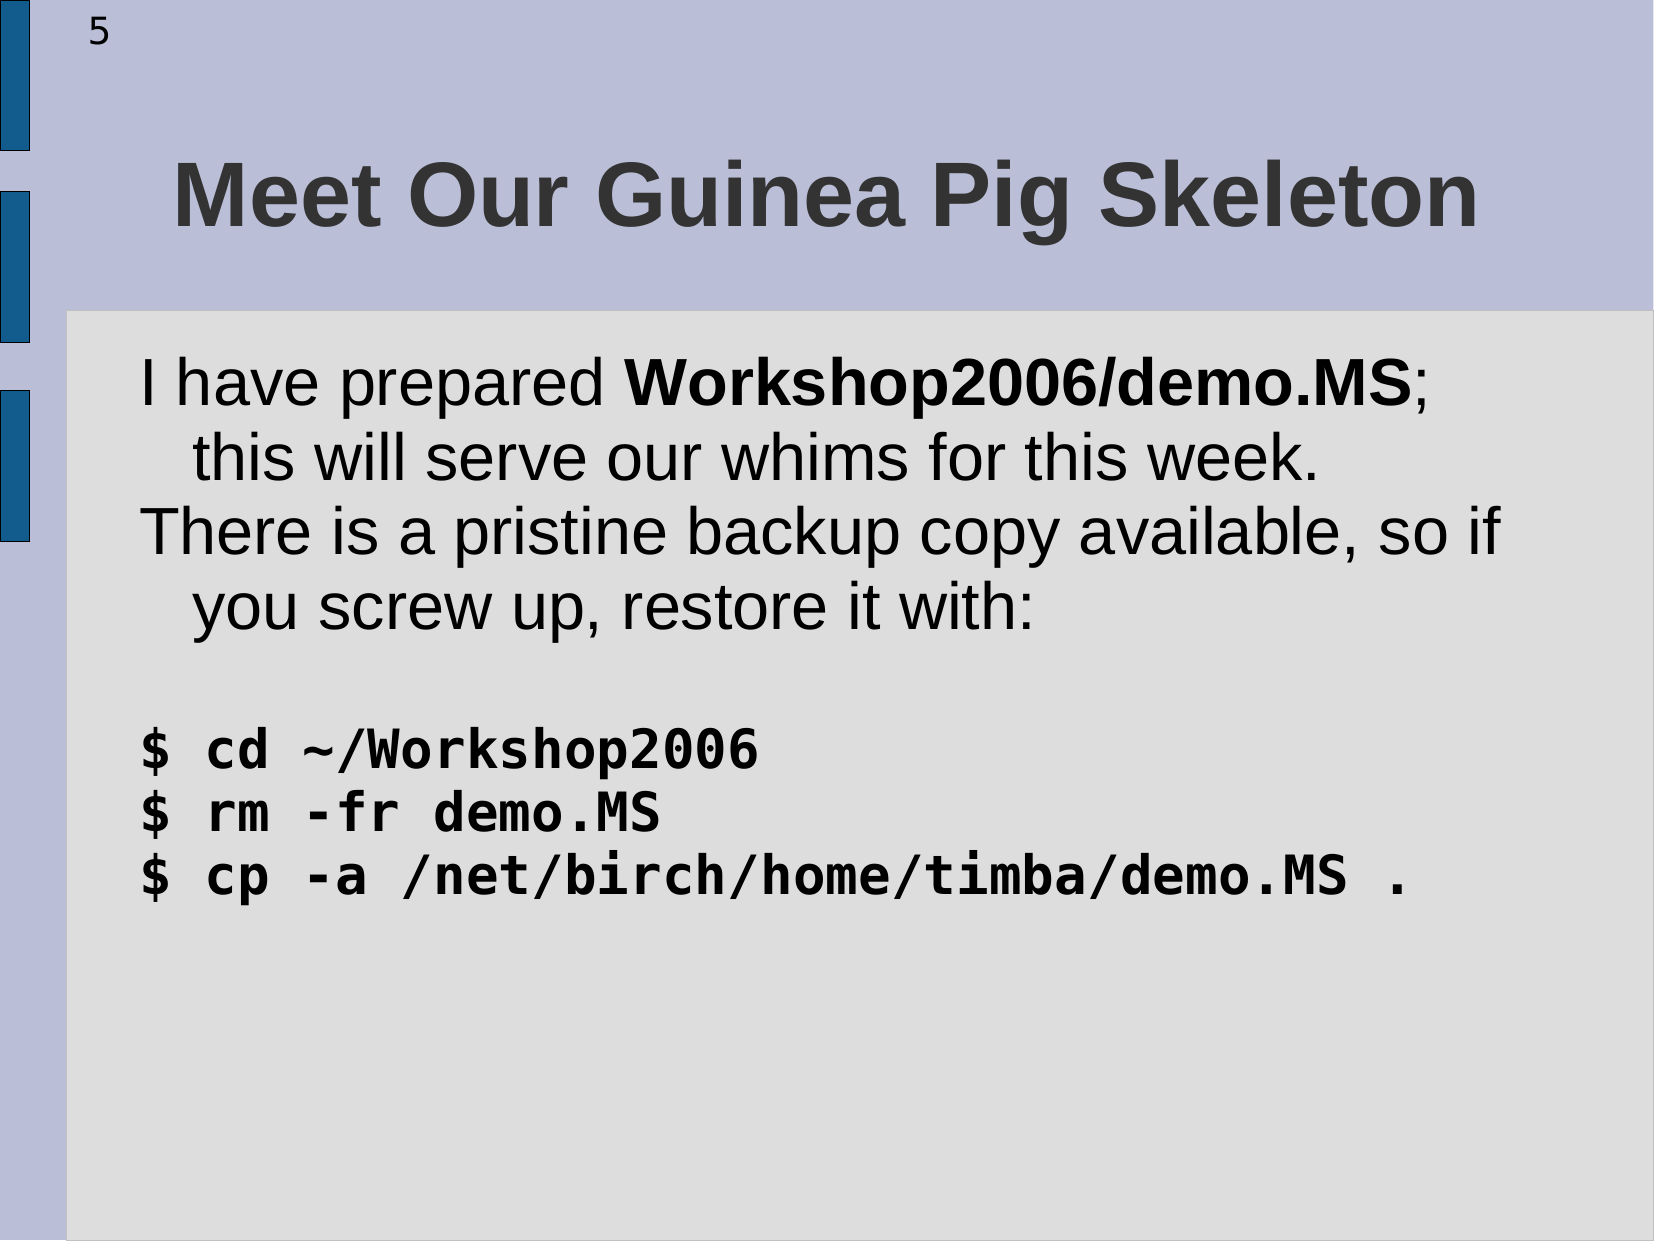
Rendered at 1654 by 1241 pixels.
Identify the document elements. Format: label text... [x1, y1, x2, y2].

list I have prepared Workshop2006/demo.MS; this will serve our whims for this week. There is a pristine backup copy available, so if you screw up, restore it with: $ cd ~/Workshop2006 $ rm -fr demo.MS $ cp -a /net/birch/home/timba/demo.MS . [121, 344, 1534, 1205]
title Meet Our Guinea Pig Skeleton [121, 87, 1534, 302]
text_box 14 [75, 2, 310, 76]
